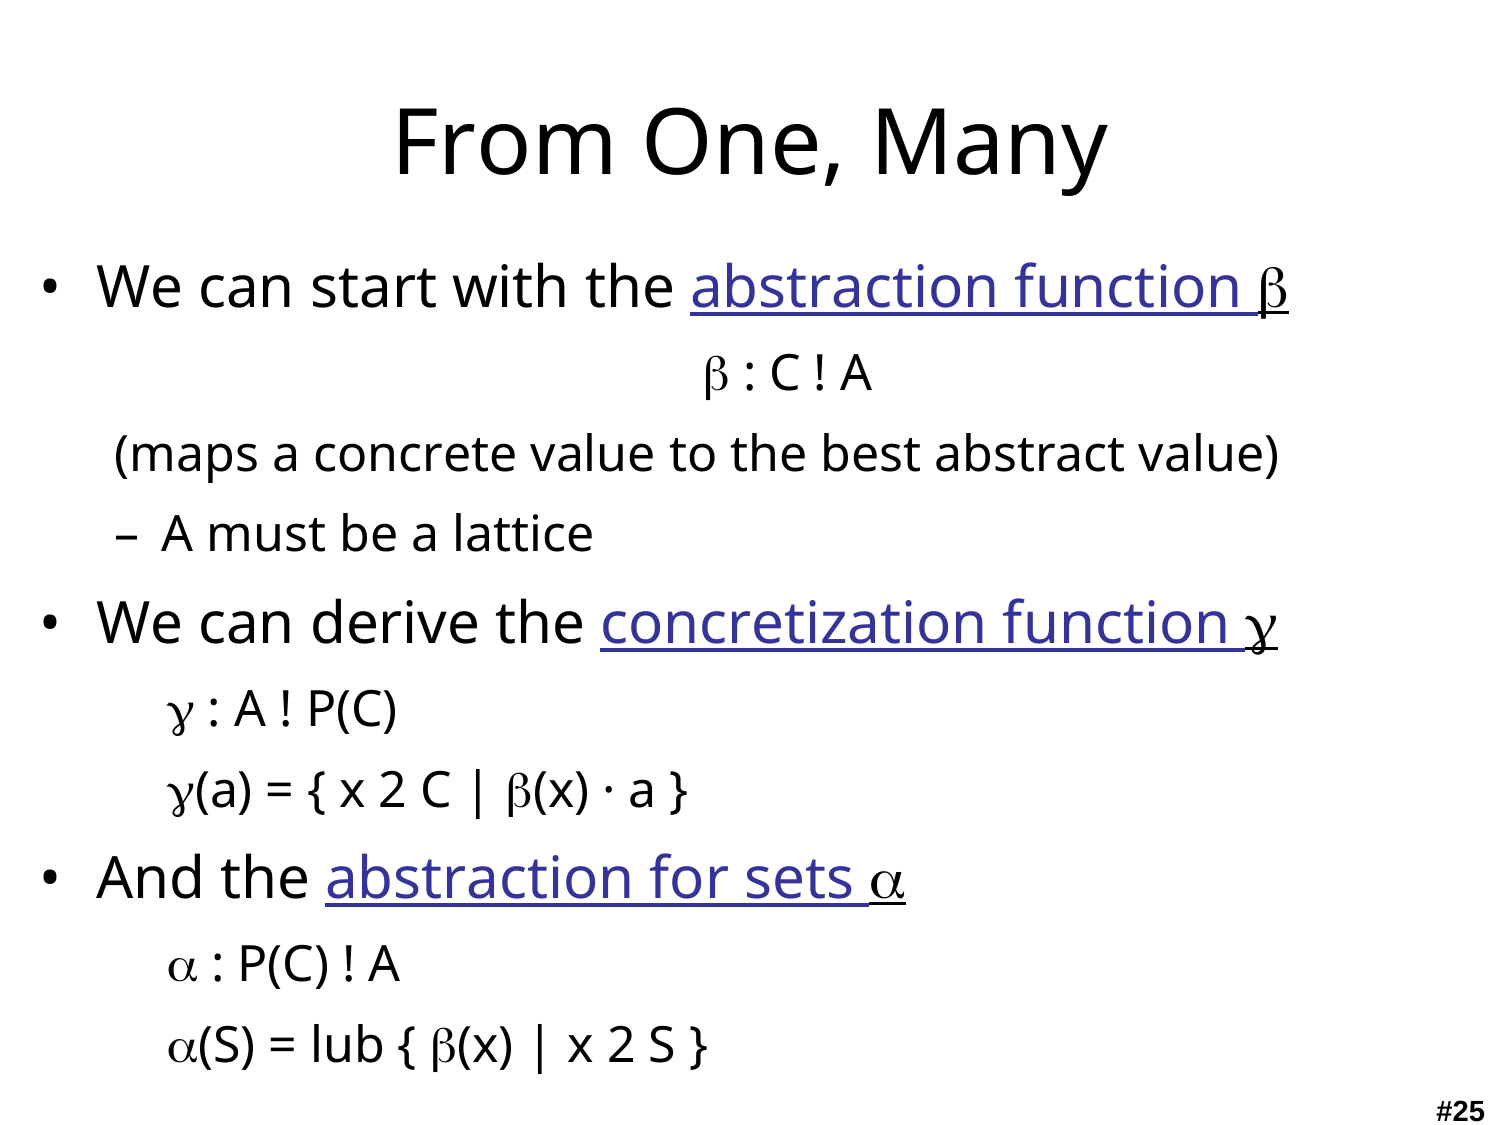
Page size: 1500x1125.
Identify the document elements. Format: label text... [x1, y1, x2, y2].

list We can start with the abstraction function   : C ! A (maps a concrete value to the best abstract value) A must be a lattice We can derive the concretization function   : A ! P(C) (a) = { x 2 C | (x) · a } And the abstraction for sets   : P(C) ! A (S) = lub { (x) | x 2 S } [24, 237, 1476, 1090]
title From One, Many [24, 45, 1476, 233]
